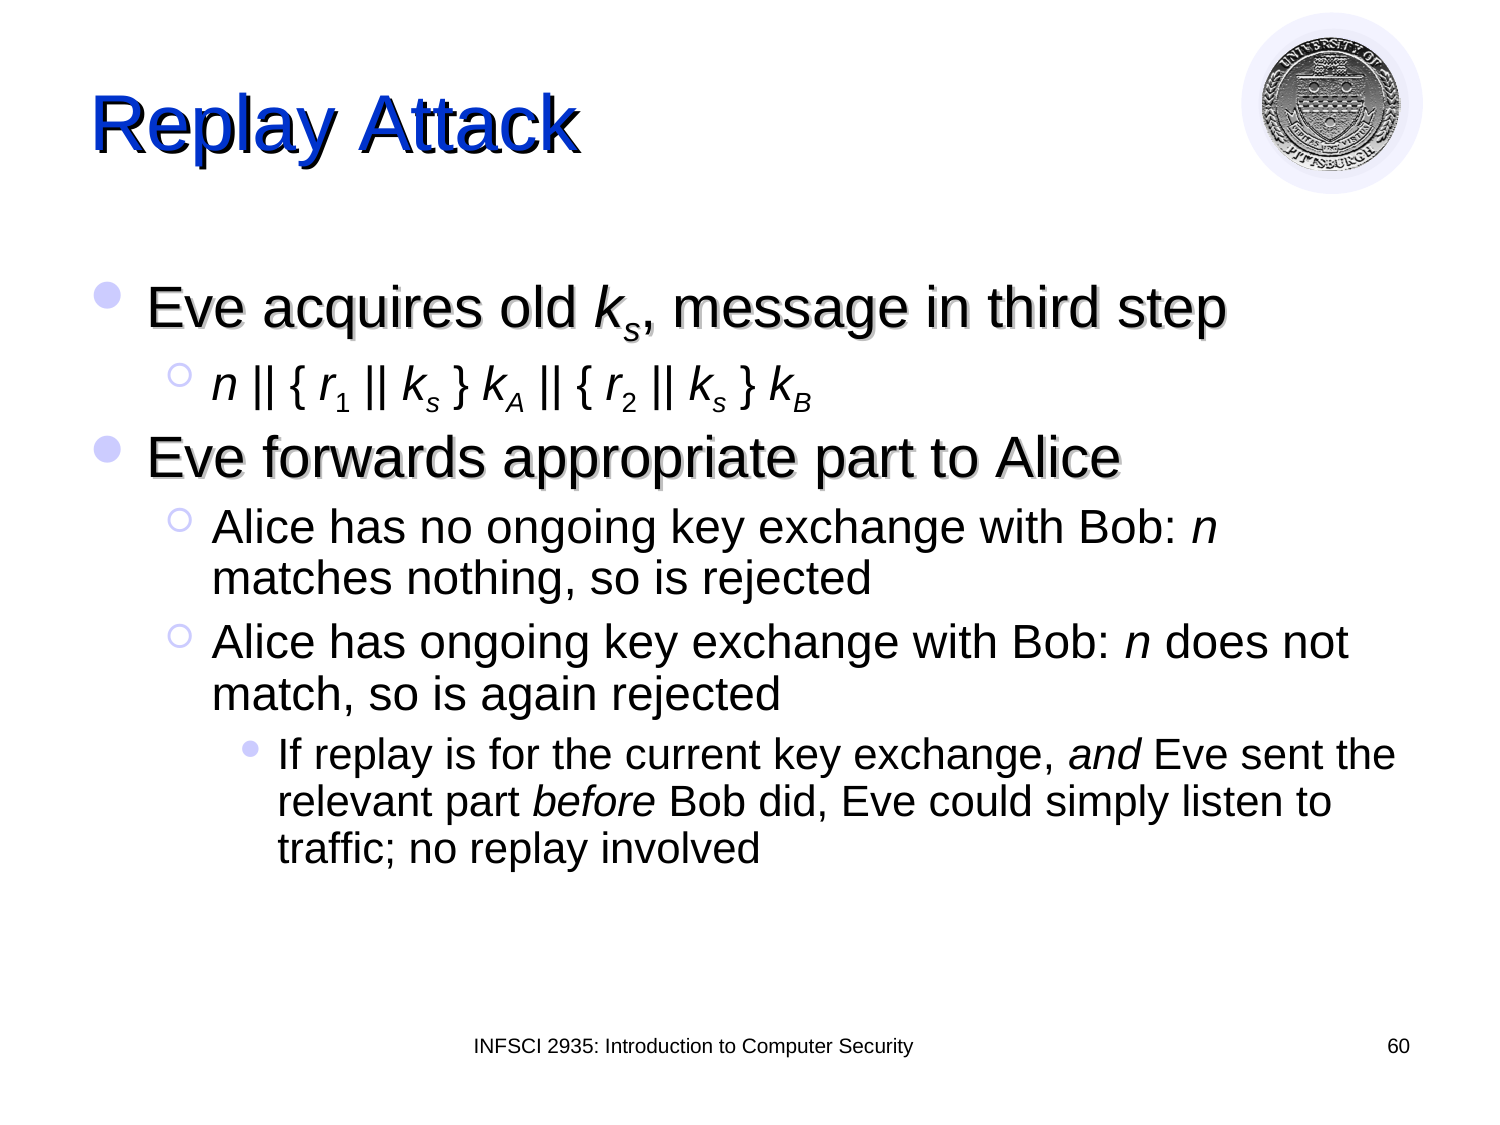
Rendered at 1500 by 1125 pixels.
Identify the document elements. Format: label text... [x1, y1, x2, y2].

title Replay Attack [75, 24, 1426, 213]
list Eve acquires old ks, message in third step n || { r1 || ks } kA || { r2 || ks } kB Eve forwards appropriate part to Alice Alice has no ongoing key exchange with Bob: n matches nothing, so is rejected Alice has ongoing key exchange with Bob: n does not match, so is again rejected If replay is for the current key exchange, and Eve sent the relevant part before Bob did, Eve could simply listen to traffic; no replay involved [75, 262, 1426, 1006]
